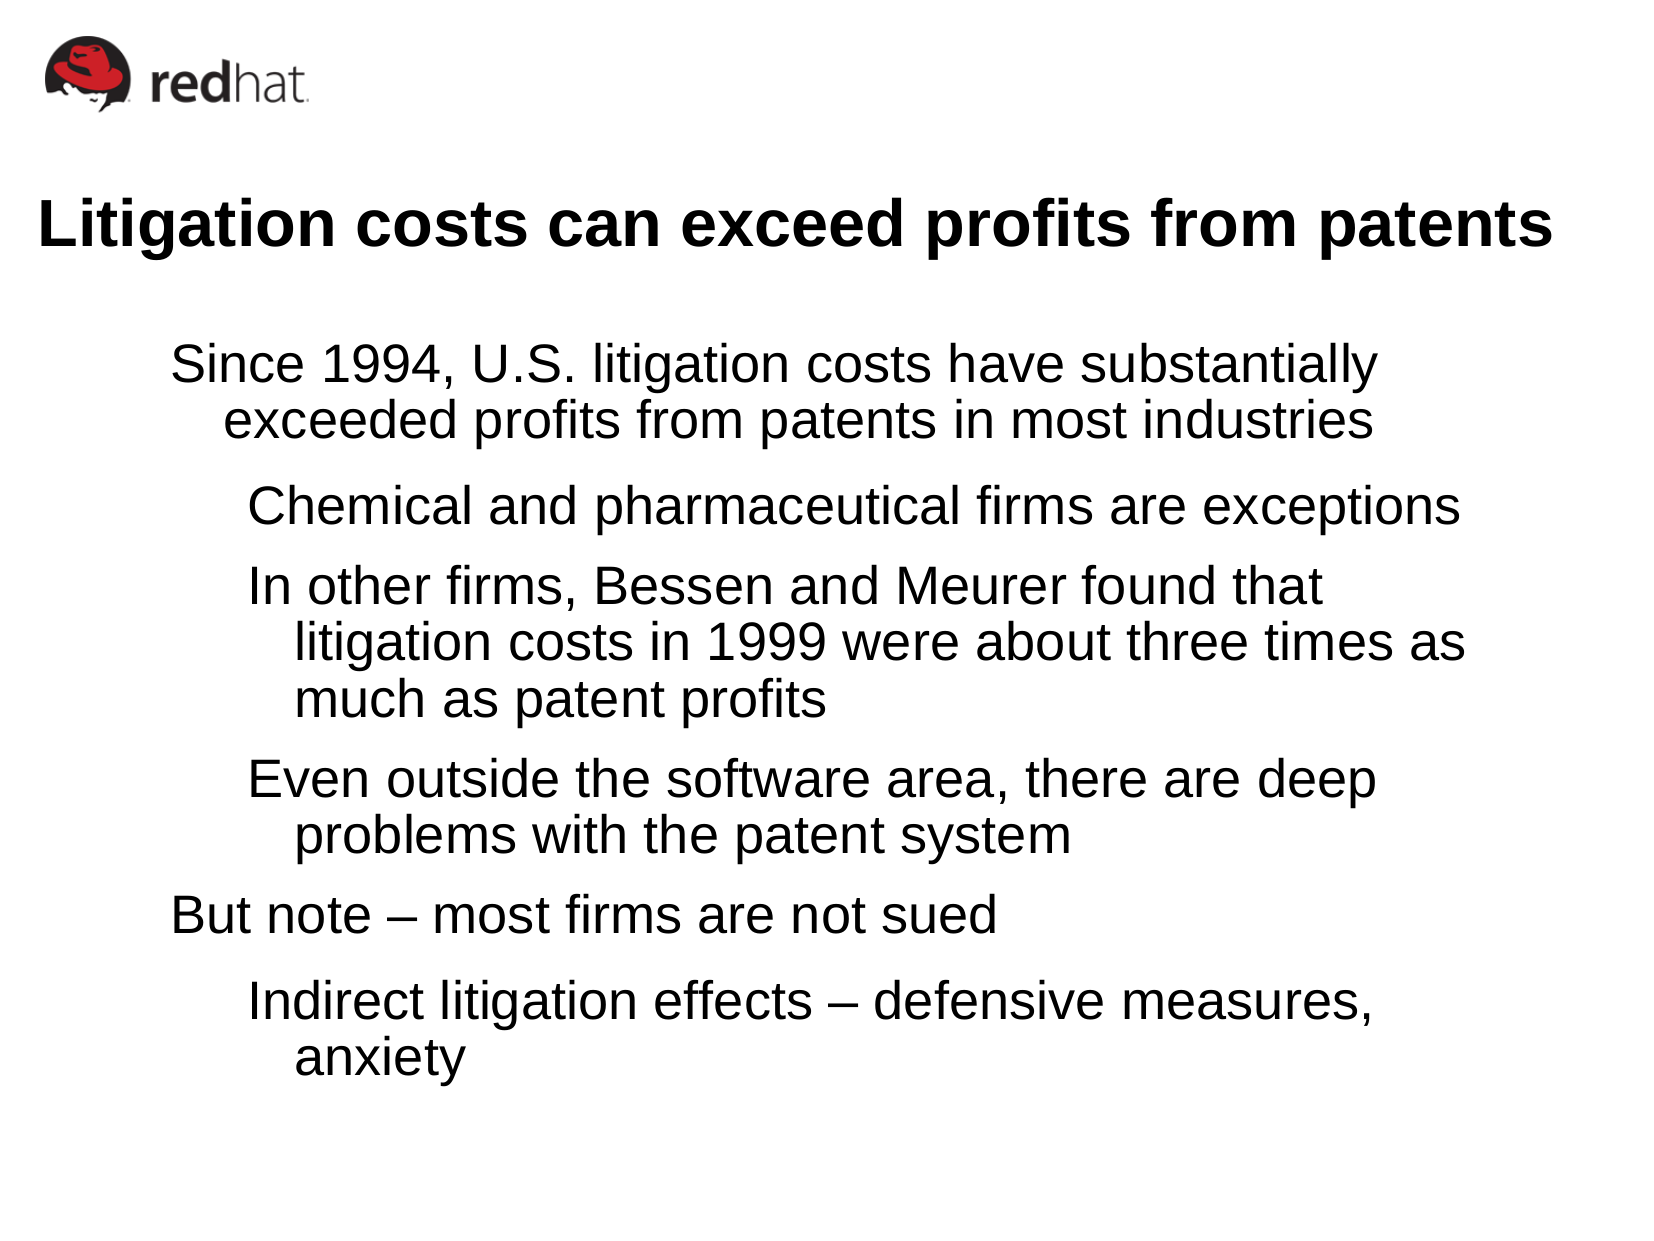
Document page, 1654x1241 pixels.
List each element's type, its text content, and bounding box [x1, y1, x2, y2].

list Since 1994, U.S. litigation costs have substantially exceeded profits from patents in most industries Chemical and pharmaceutical firms are exceptions In other firms, Bessen and Meurer found that litigation costs in 1999 were about three times as much as patent profits Even outside the software area, there are deep problems with the patent system But note – most firms are not sued Indirect litigation effects – defensive measures, anxiety [152, 337, 1498, 1148]
picture [45, 36, 309, 122]
title Litigation costs can exceed profits from patents [37, 187, 1654, 264]
